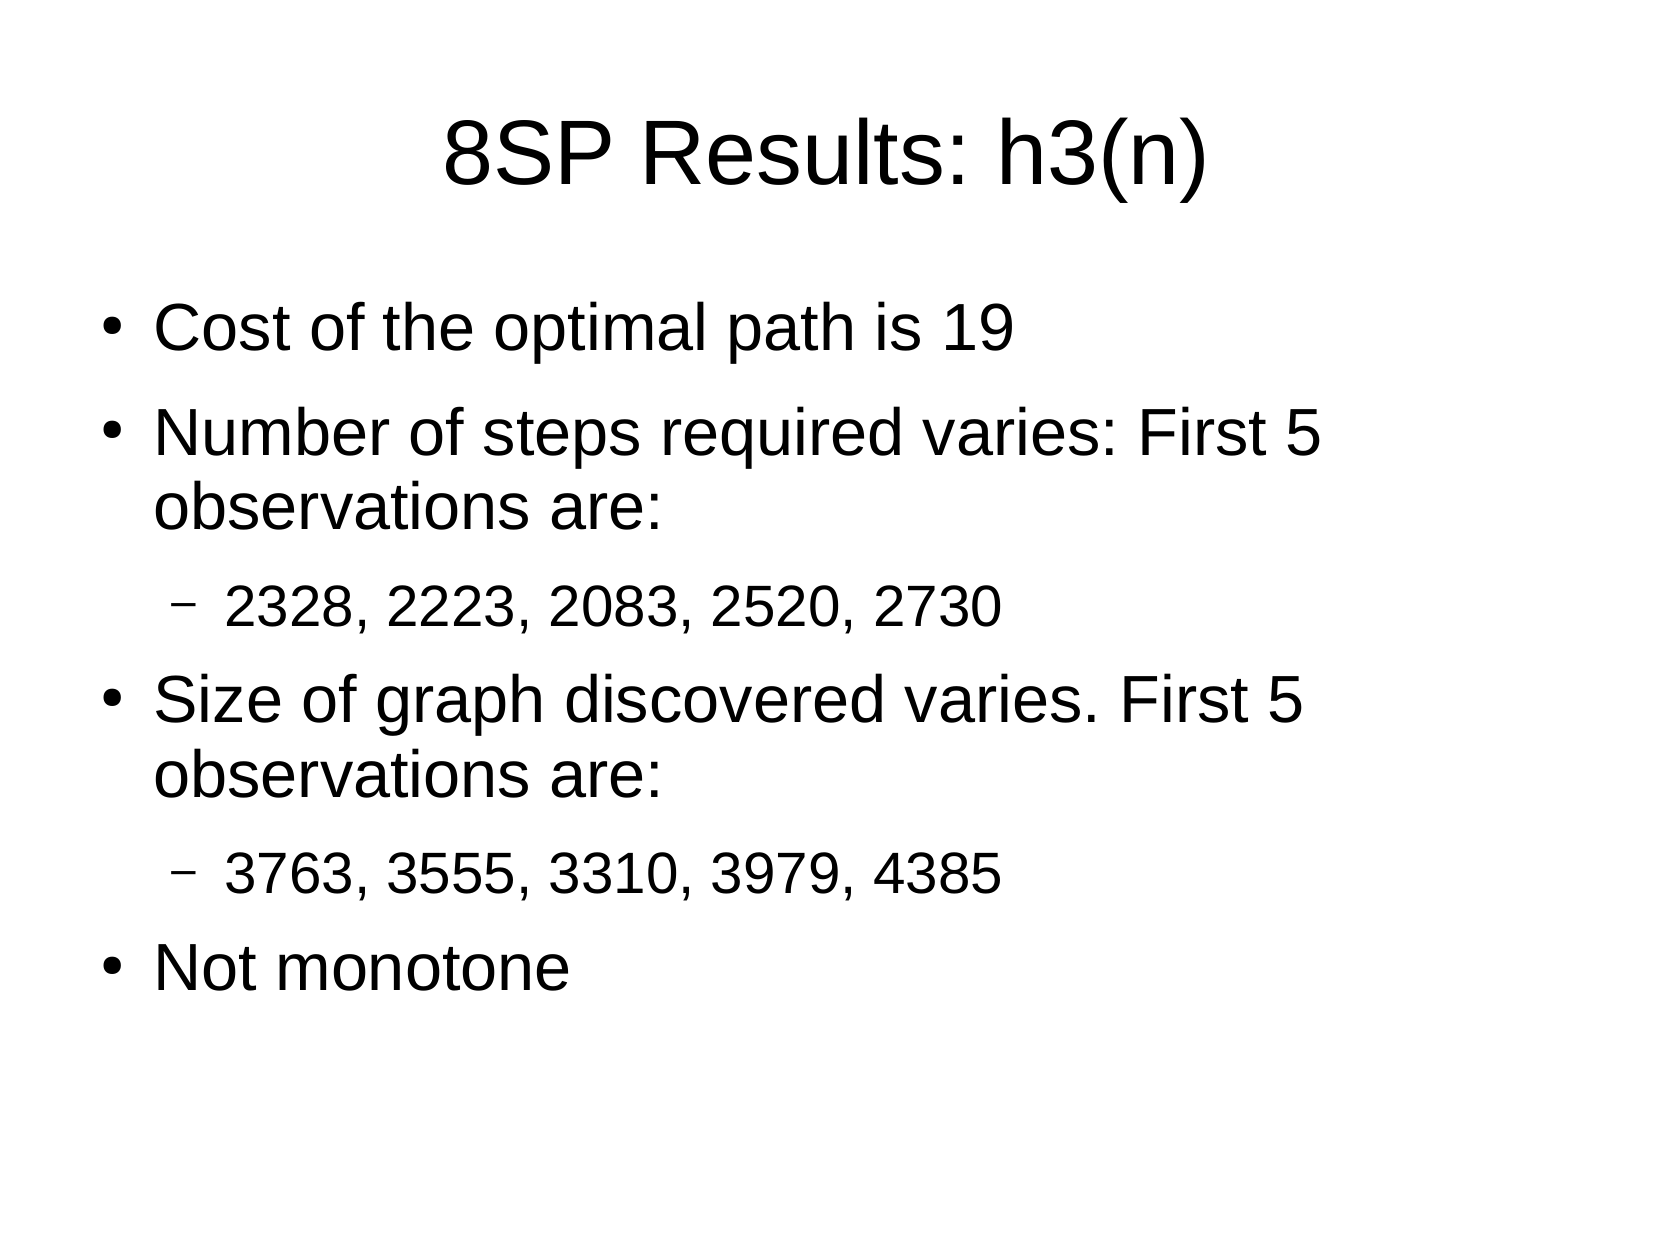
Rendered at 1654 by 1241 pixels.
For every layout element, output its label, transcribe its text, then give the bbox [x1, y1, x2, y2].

title 8SP Results: h3(n) [82, 49, 1571, 257]
list Cost of the optimal path is 19 Number of steps required varies: First 5 observations are: 2328, 2223, 2083, 2520, 2730 Size of graph discovered varies. First 5 observations are: 3763, 3555, 3310, 3979, 4385 Not monotone [82, 290, 1538, 1182]
